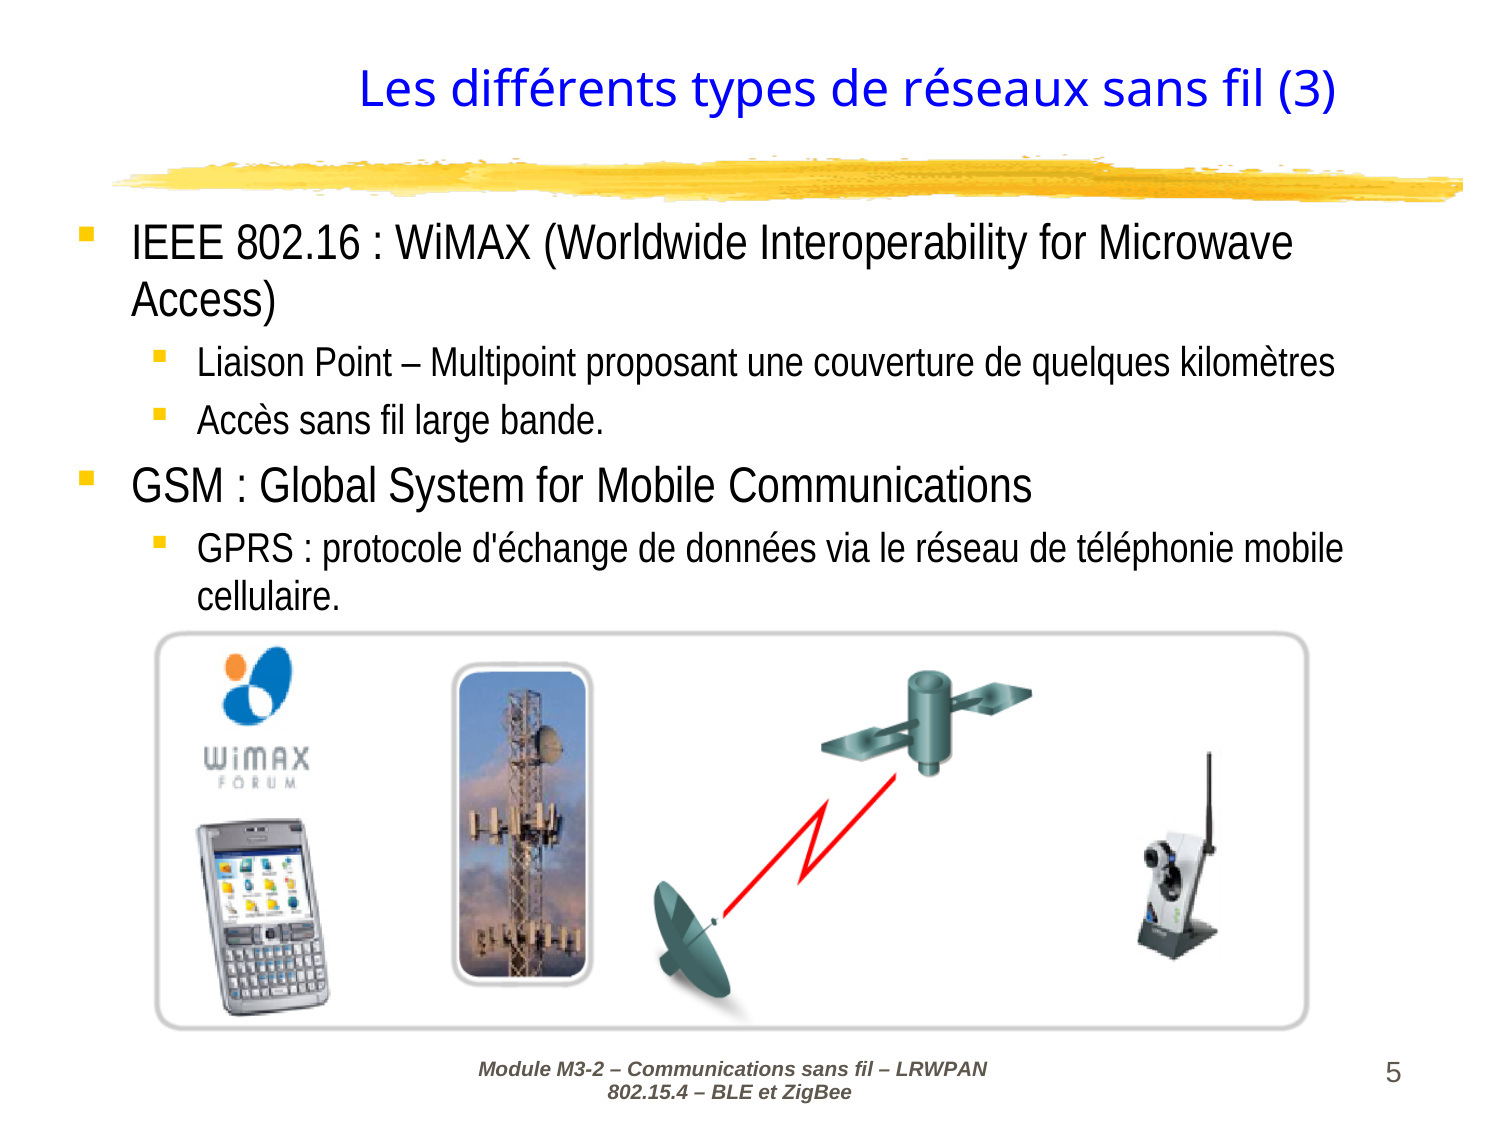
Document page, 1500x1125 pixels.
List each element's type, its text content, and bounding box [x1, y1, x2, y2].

picture [112, 149, 1463, 213]
picture [148, 626, 1317, 1046]
title Les différents types de réseaux sans fil (3) [62, 37, 1338, 138]
list IEEE 802.16 : WiMAX (Worldwide Interoperability for Microwave Access) Liaison Point – Multipoint proposant une couverture de quelques kilomètres Accès sans fil large bande. GSM : Global System for Mobile Communications GPRS : protocole d'échange de données via le réseau de téléphonie mobile cellulaire. [74, 212, 1417, 623]
